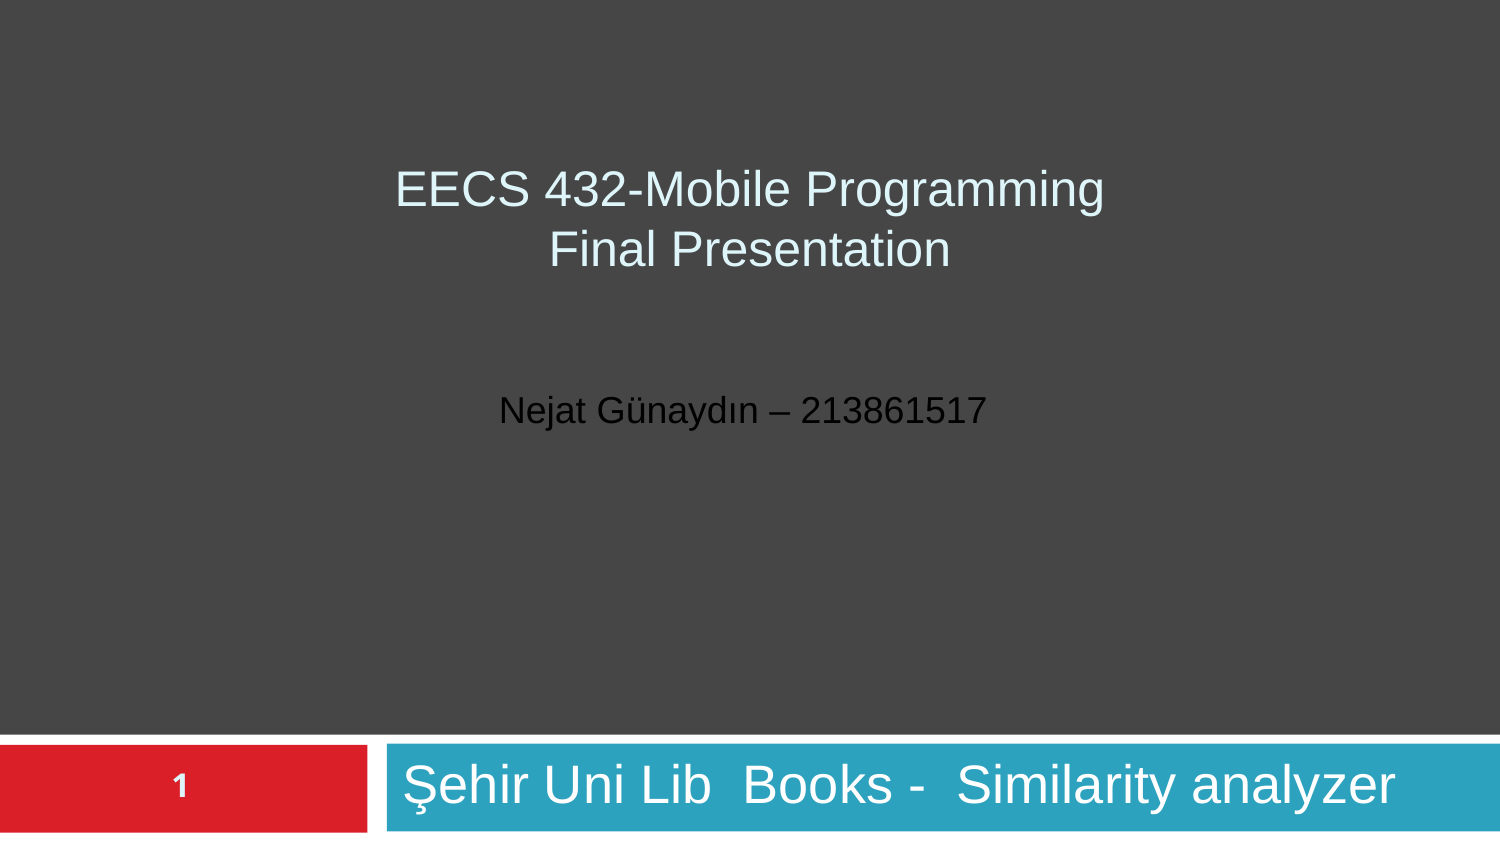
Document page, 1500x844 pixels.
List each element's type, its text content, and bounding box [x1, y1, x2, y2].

text_box <number> [112, 764, 250, 812]
text_box Nejat Günaydın – 213861517 [484, 377, 1003, 439]
subtitle Şehir Uni Lib Books - Similarity analyzer [387, 744, 1457, 829]
title EECS 432-Mobile Programming Final Presentation [0, 150, 1500, 284]
